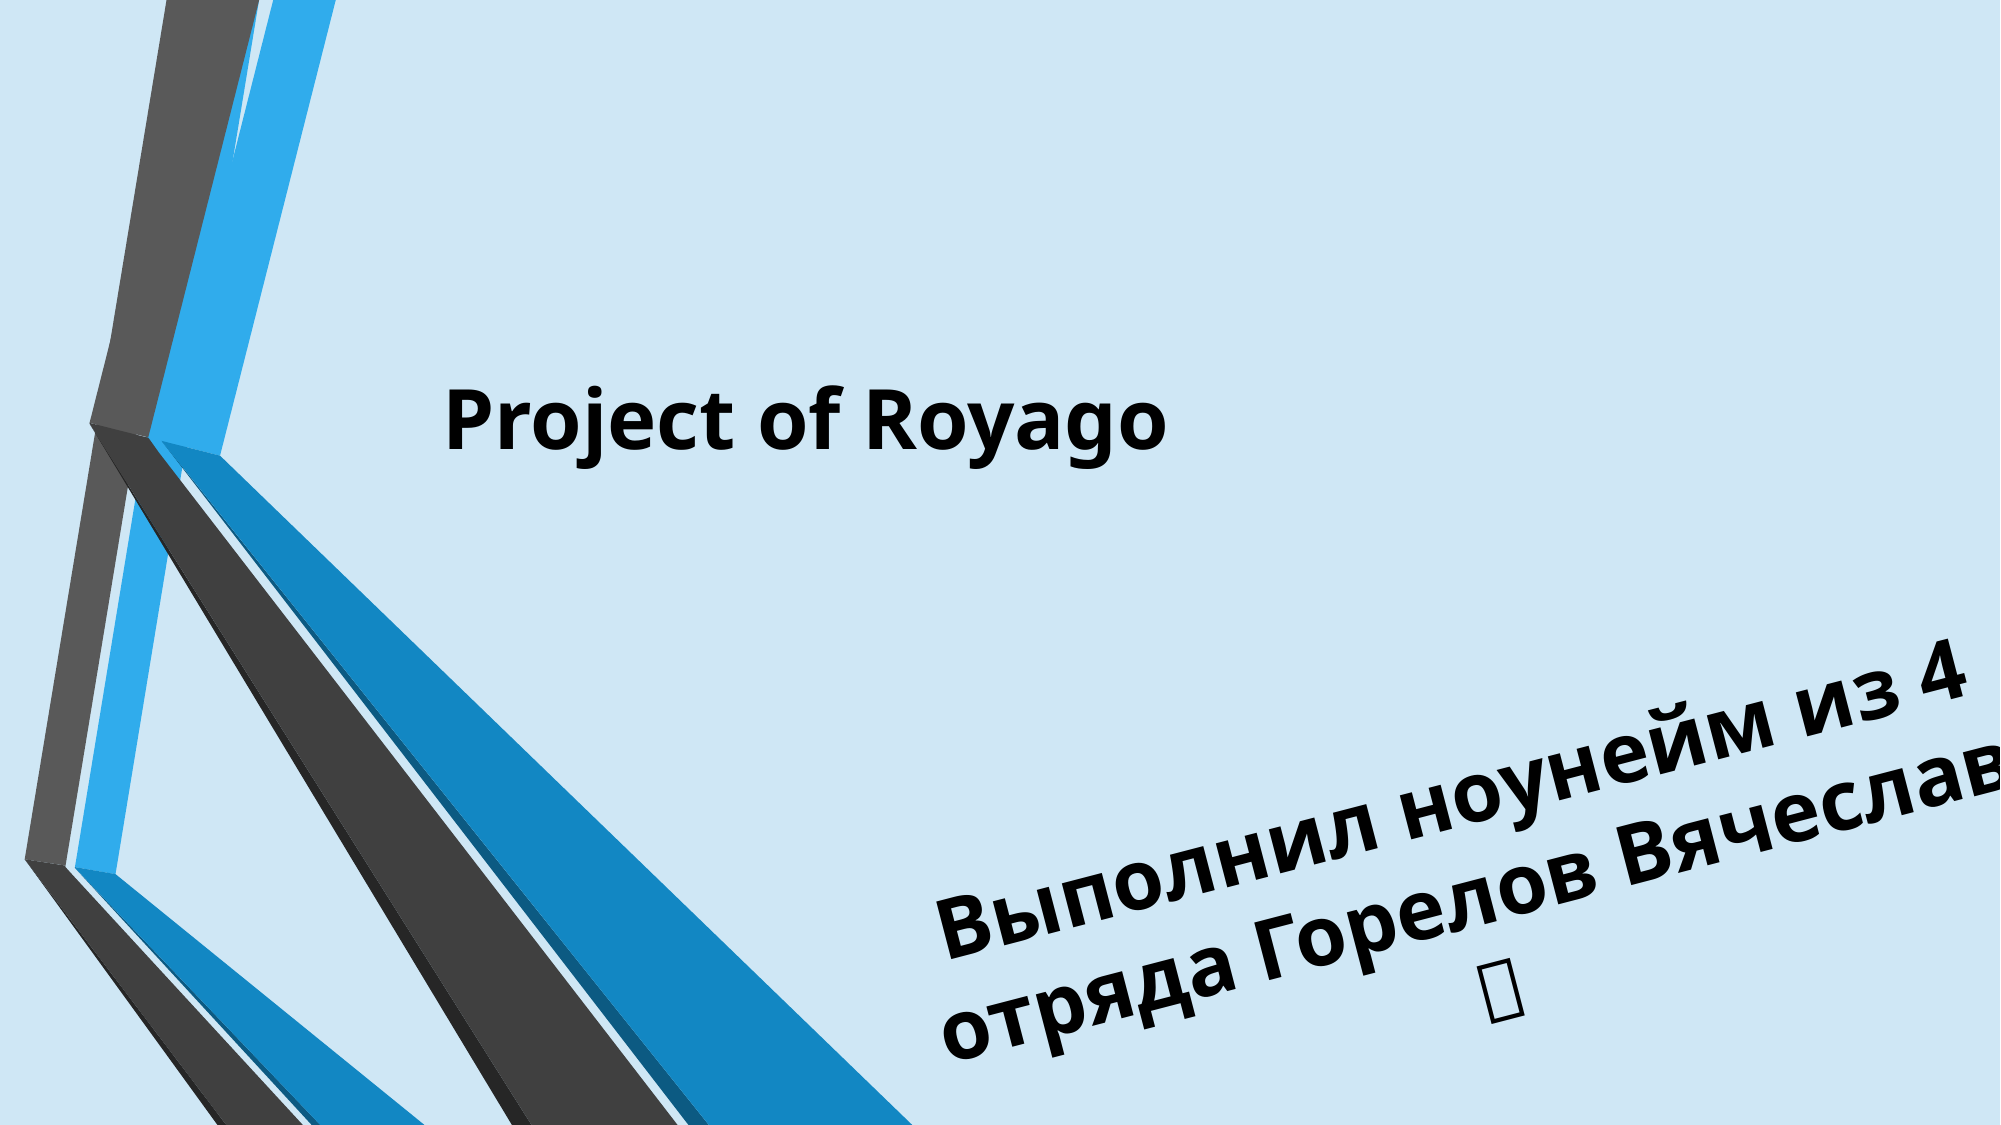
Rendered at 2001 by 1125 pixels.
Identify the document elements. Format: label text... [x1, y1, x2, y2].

subtitle Выполнил ноунейм из 4 отряда Горелов Вячеслав  [880, 594, 2000, 1105]
title Project of Royago [102, 358, 1510, 506]
